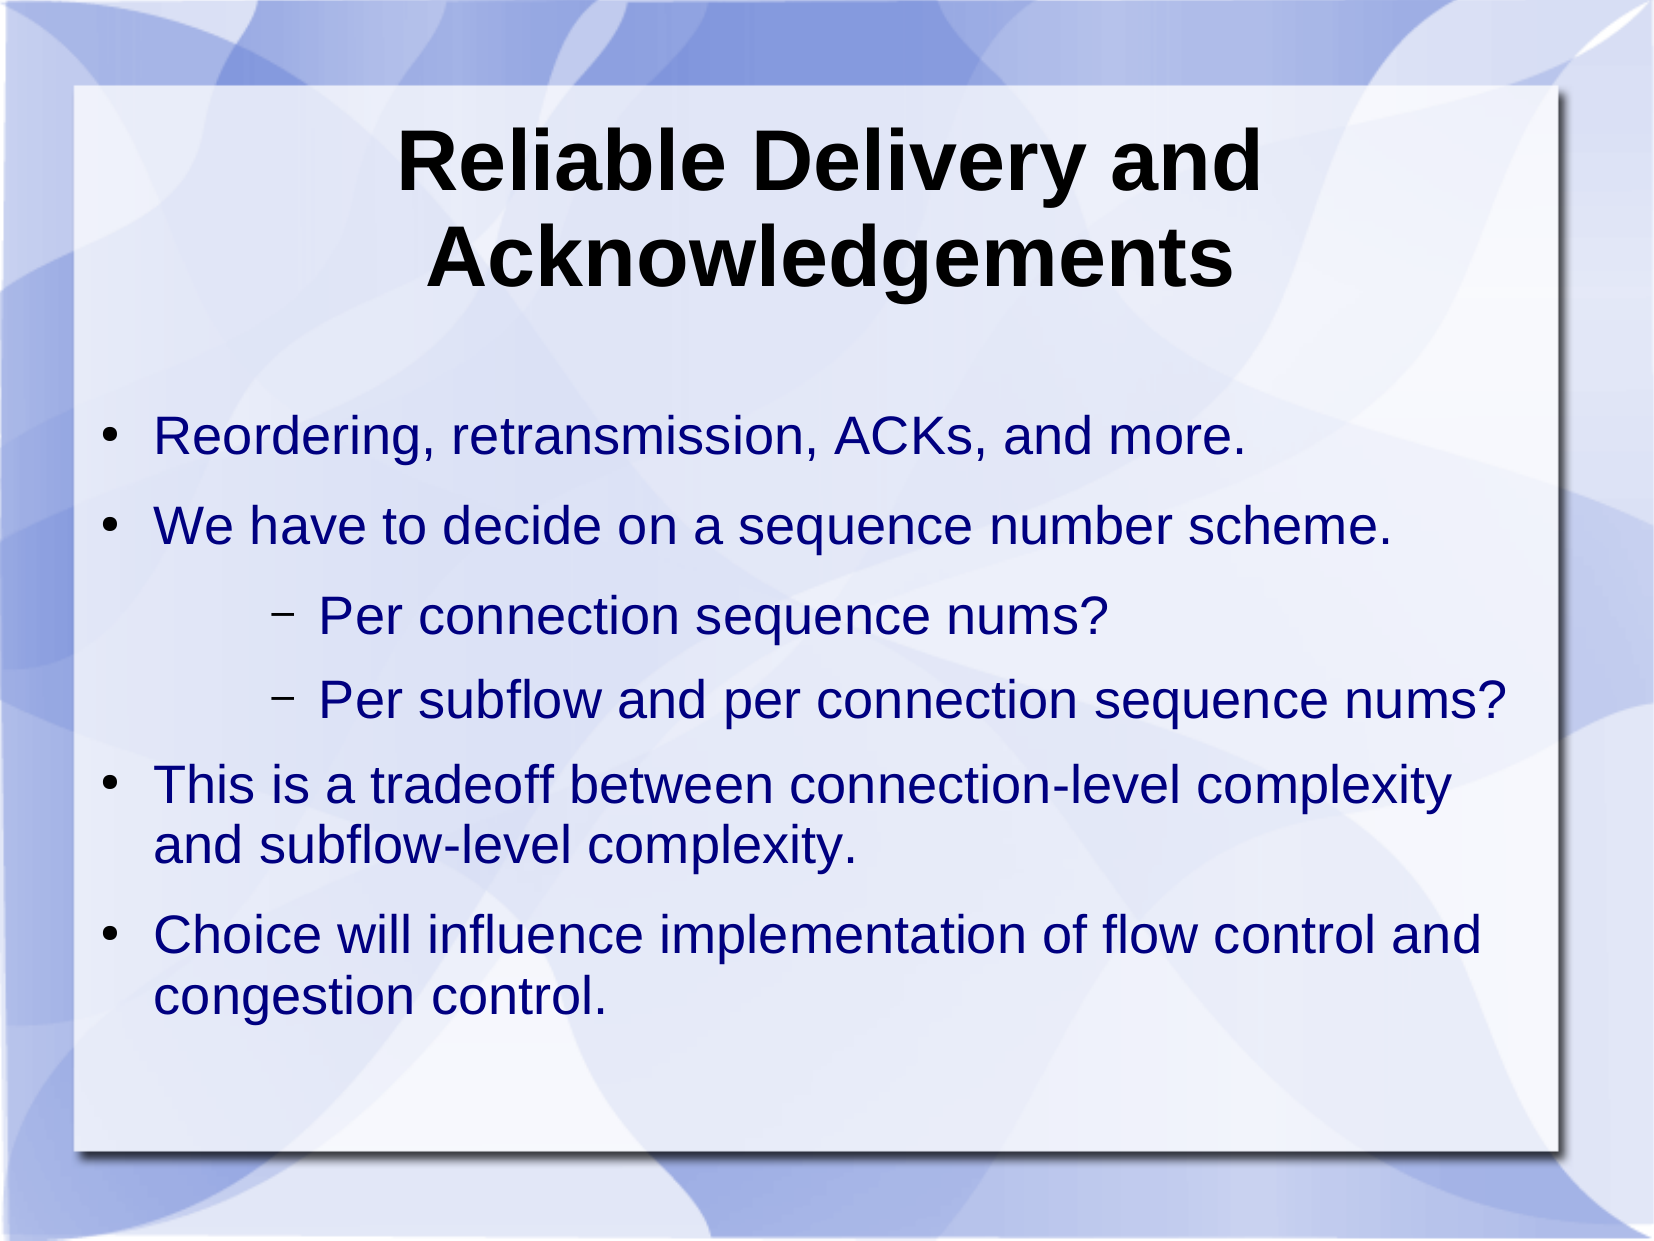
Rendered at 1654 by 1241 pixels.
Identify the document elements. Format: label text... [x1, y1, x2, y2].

picture [0, 0, 1654, 1241]
title Reliable Delivery and Acknowledgements [86, 105, 1576, 313]
list Reordering, retransmission, ACKs, and more. We have to decide on a sequence number scheme. Per connection sequence nums? Per subflow and per connection sequence nums? This is a tradeoff between connection-level complexity and subflow-level complexity. Choice will influence implementation of flow control and congestion control. [82, 405, 1538, 1111]
